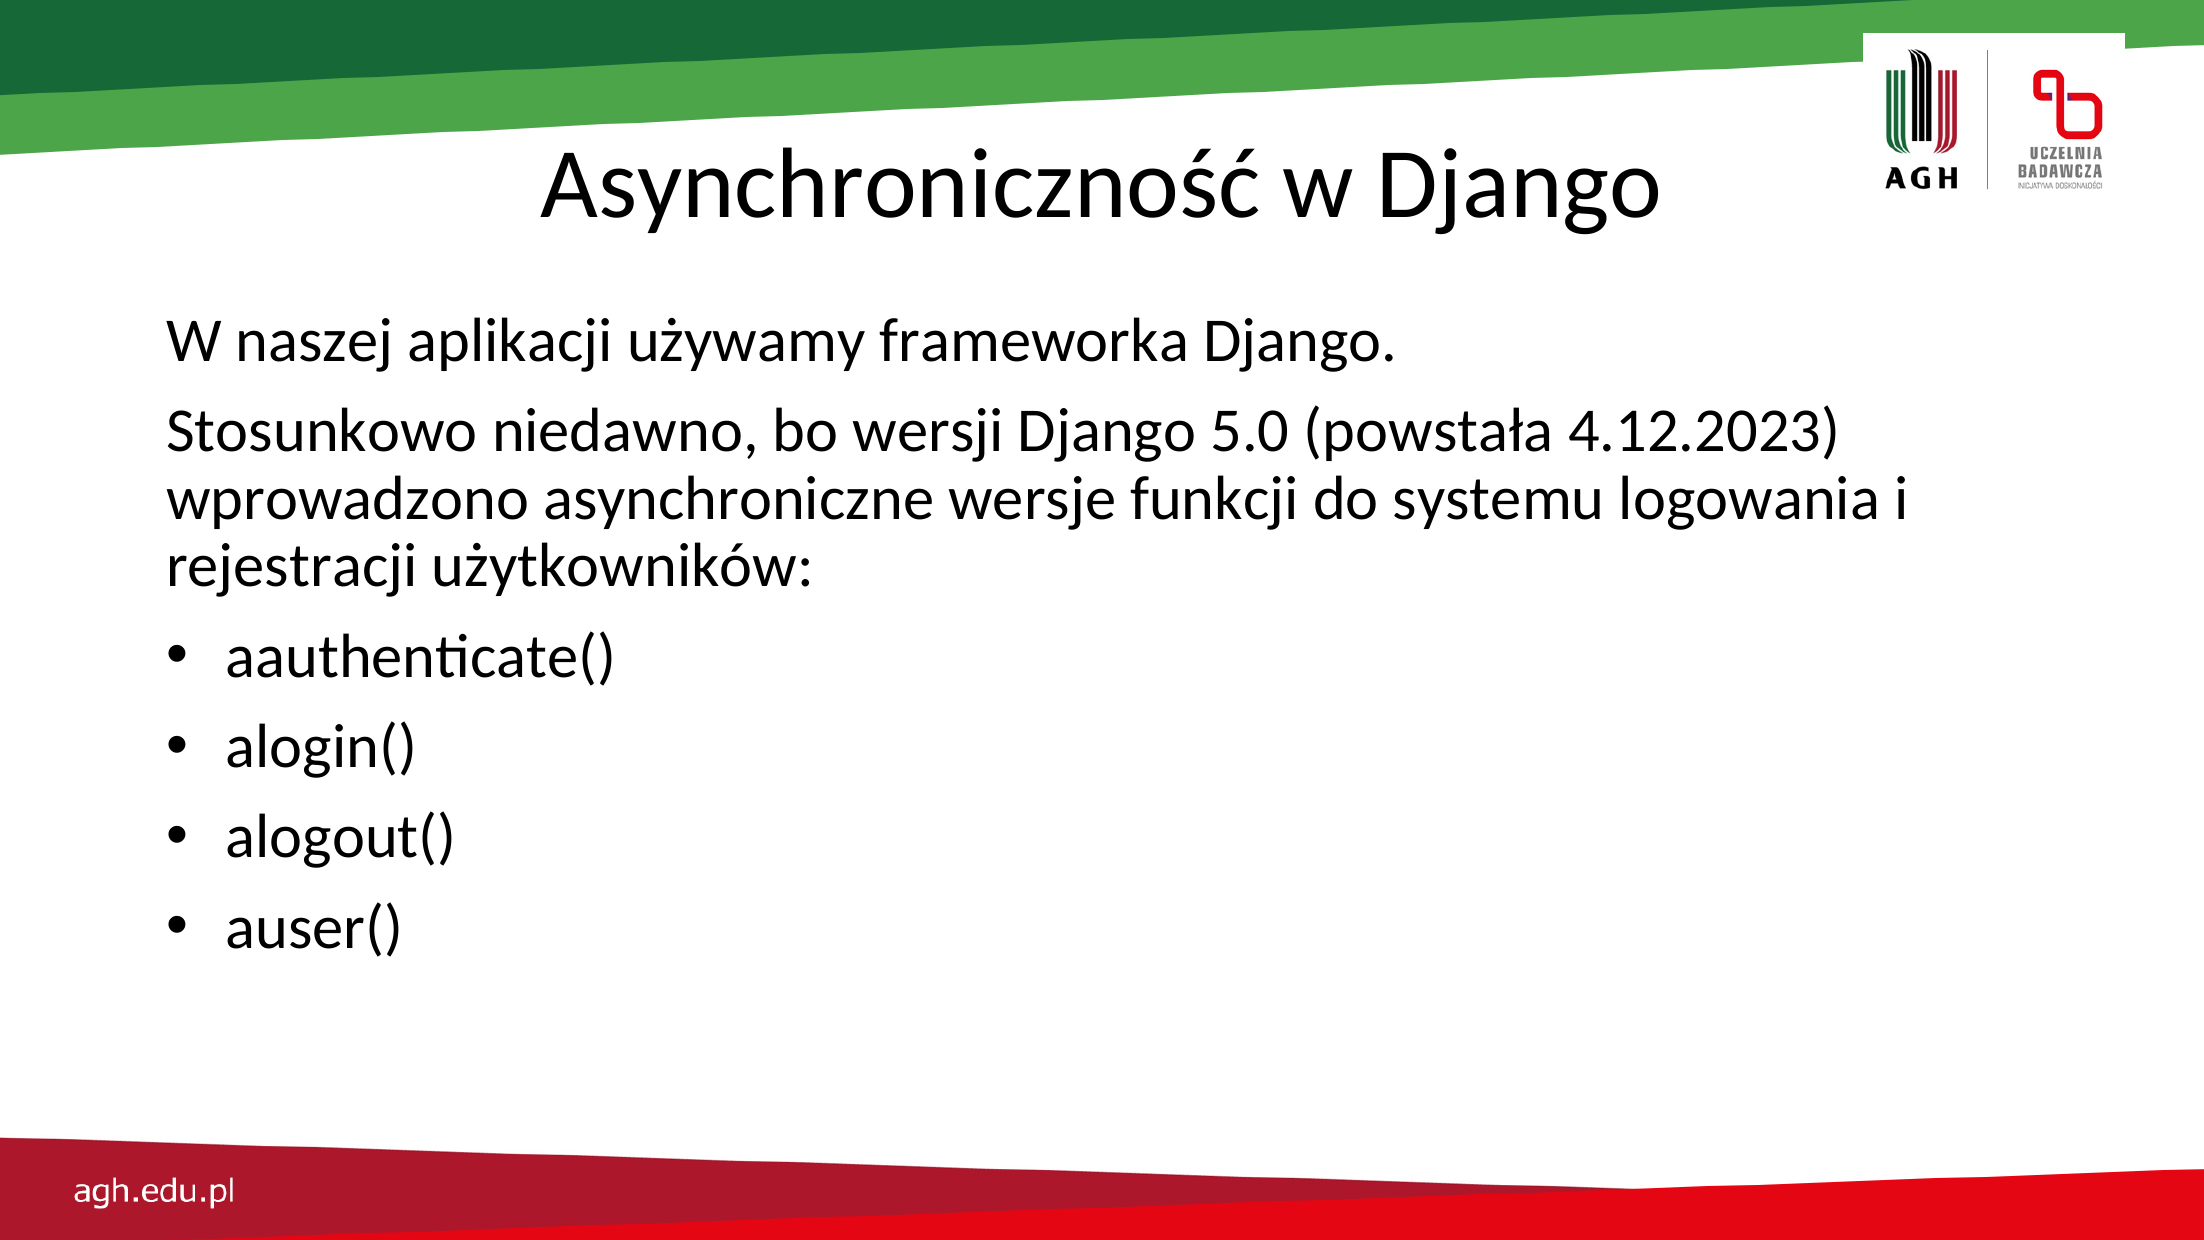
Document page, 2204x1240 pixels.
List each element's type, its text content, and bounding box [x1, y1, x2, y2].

list W naszej aplikacji używamy frameworka Django. Stosunkowo niedawno, bo wersji Django 5.0 (powstała 4.12.2023) wprowadzono asynchroniczne wersje funkcji do systemu logowania i rejestracji użytkowników: aauthenticate() alogin() alogout() auser() [151, 306, 2053, 1087]
title Asynchroniczność w Django [151, 65, 2053, 306]
